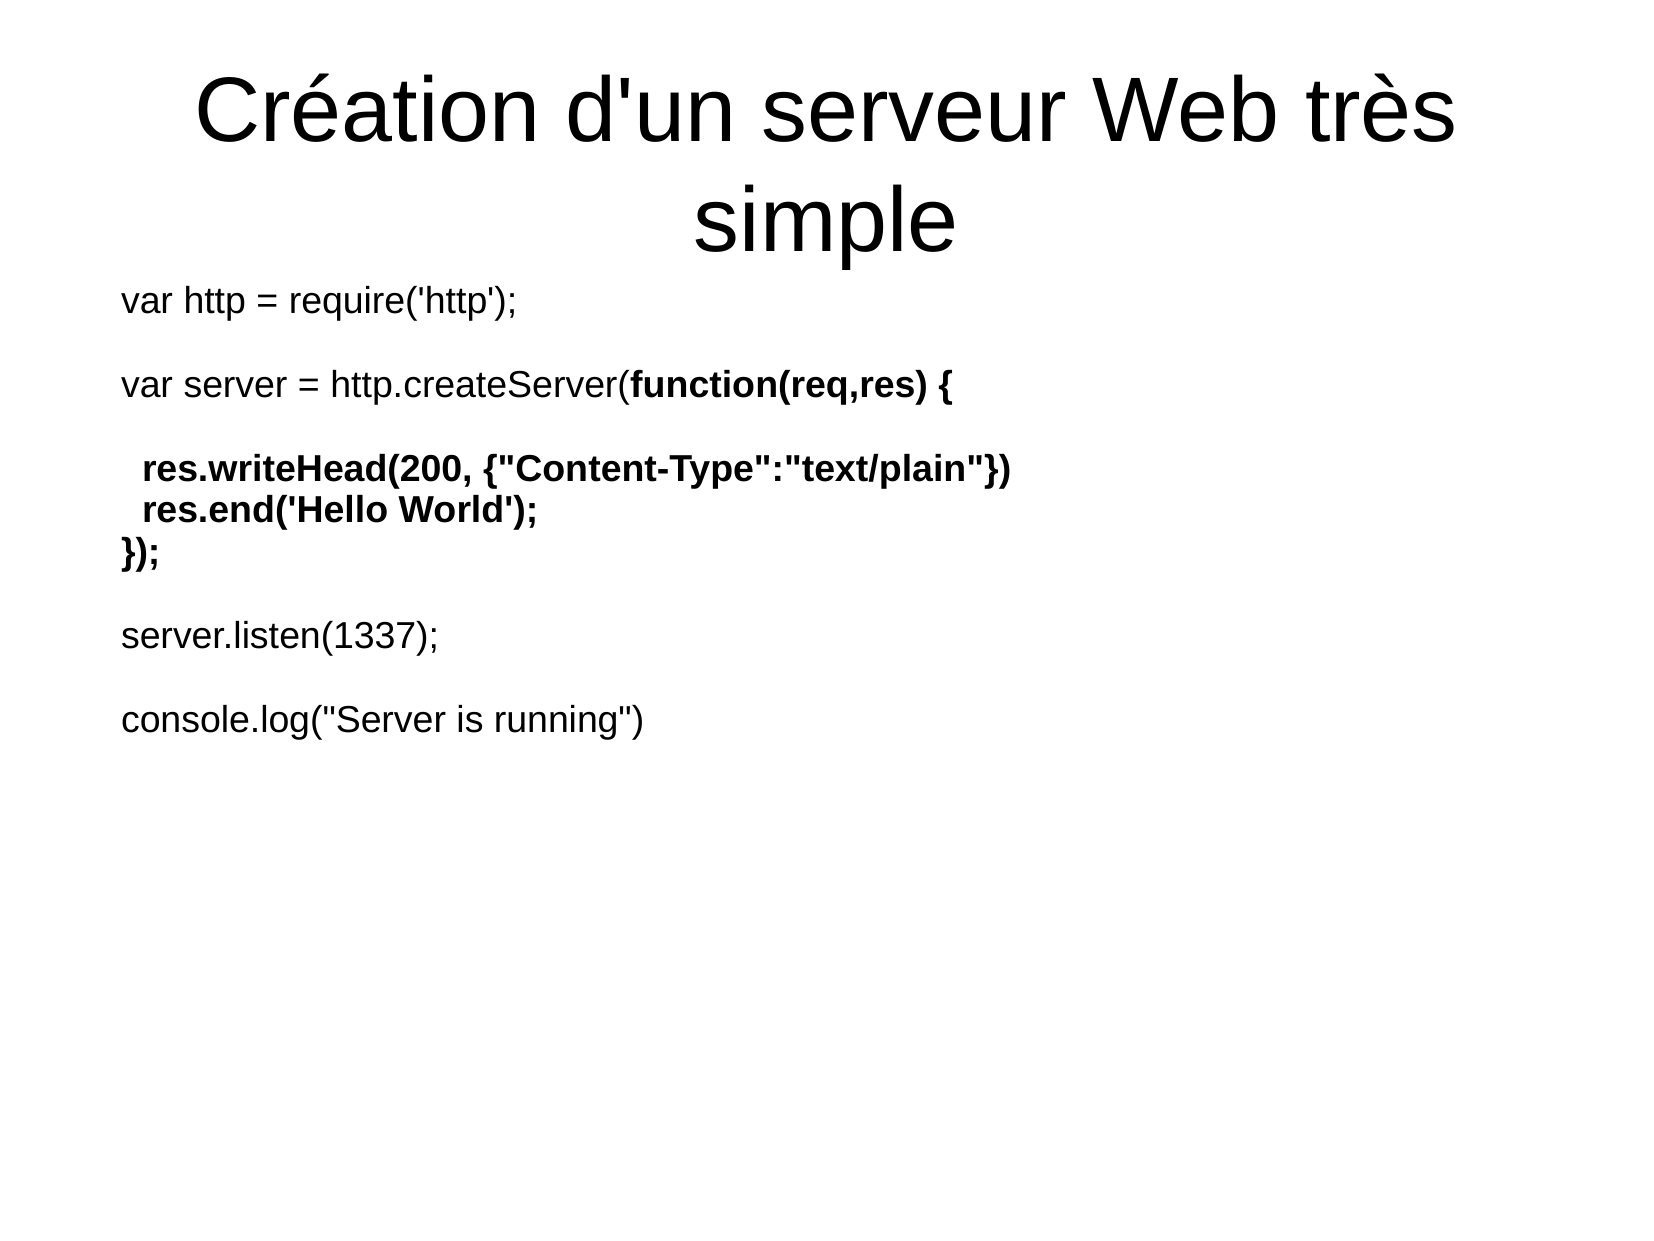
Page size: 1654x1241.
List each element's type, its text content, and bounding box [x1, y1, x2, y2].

text_box var http = require('http'); var server = http.createServer(function(req,res) { res.writeHead(200, {"Content-Type":"text/plain"}) res.end('Hello World'); }); server.listen(1337); console.log("Server is running") [106, 271, 1524, 950]
title Création d'un serveur Web très simple [82, 49, 1571, 257]
